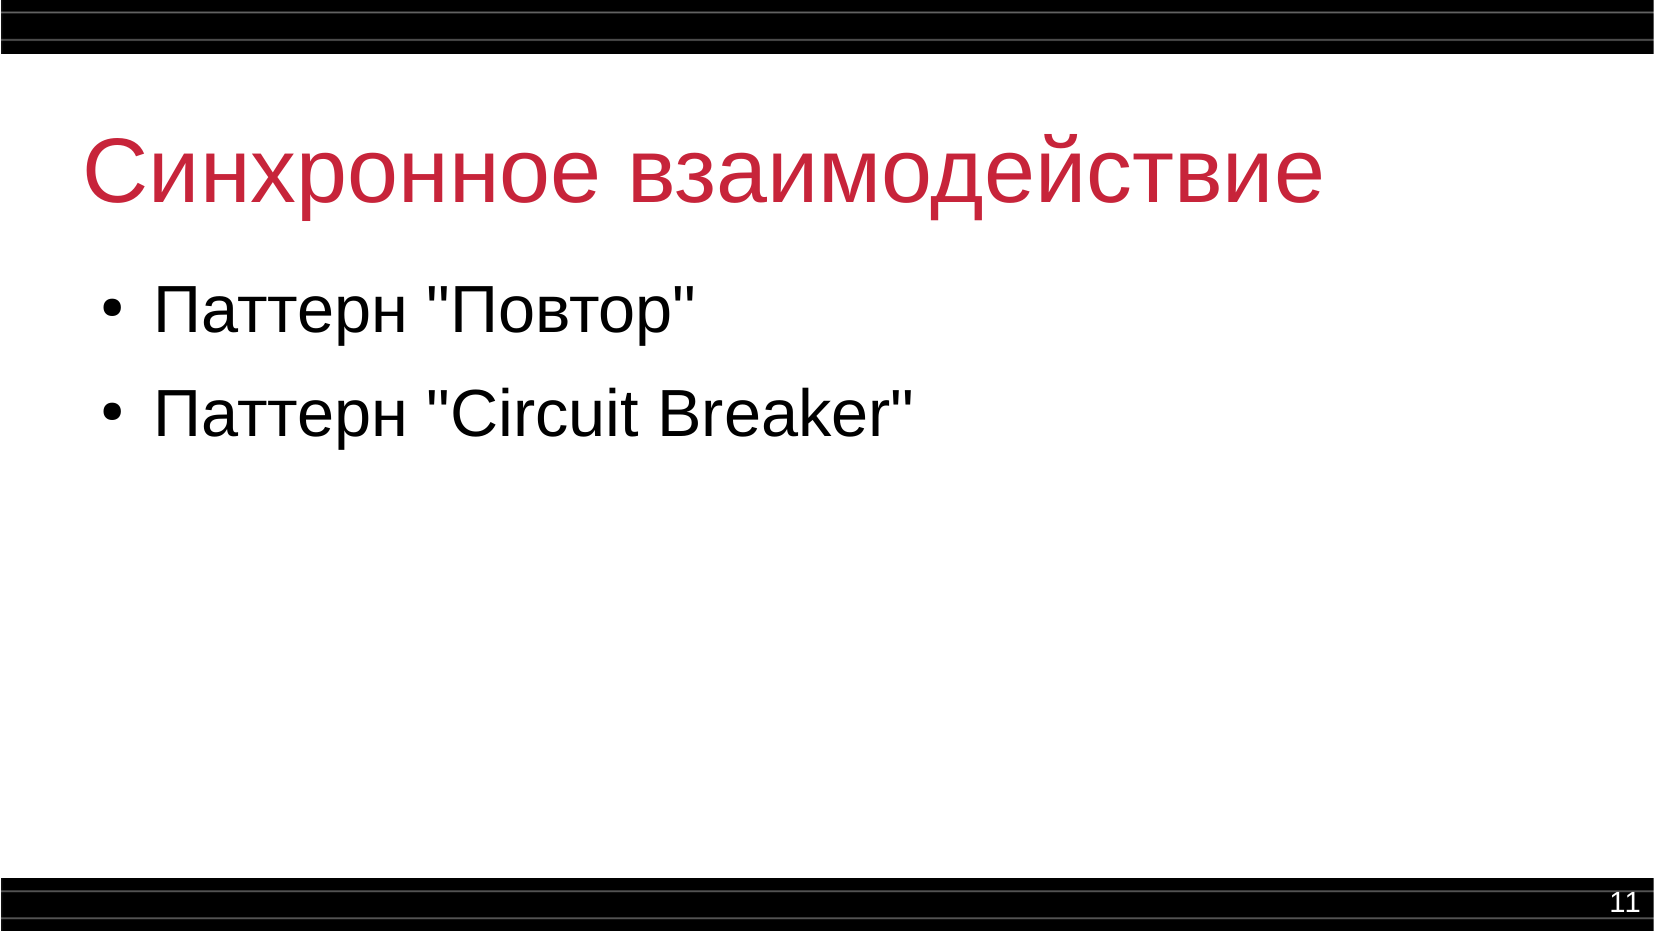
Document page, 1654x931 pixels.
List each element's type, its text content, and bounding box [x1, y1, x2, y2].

picture [1, 878, 1654, 931]
list Паттерн "Повтор" Паттерн "Circuit Breaker" [82, 271, 1571, 758]
picture [1, 0, 1654, 54]
title Синхронное взаимодействие [82, 92, 1571, 249]
